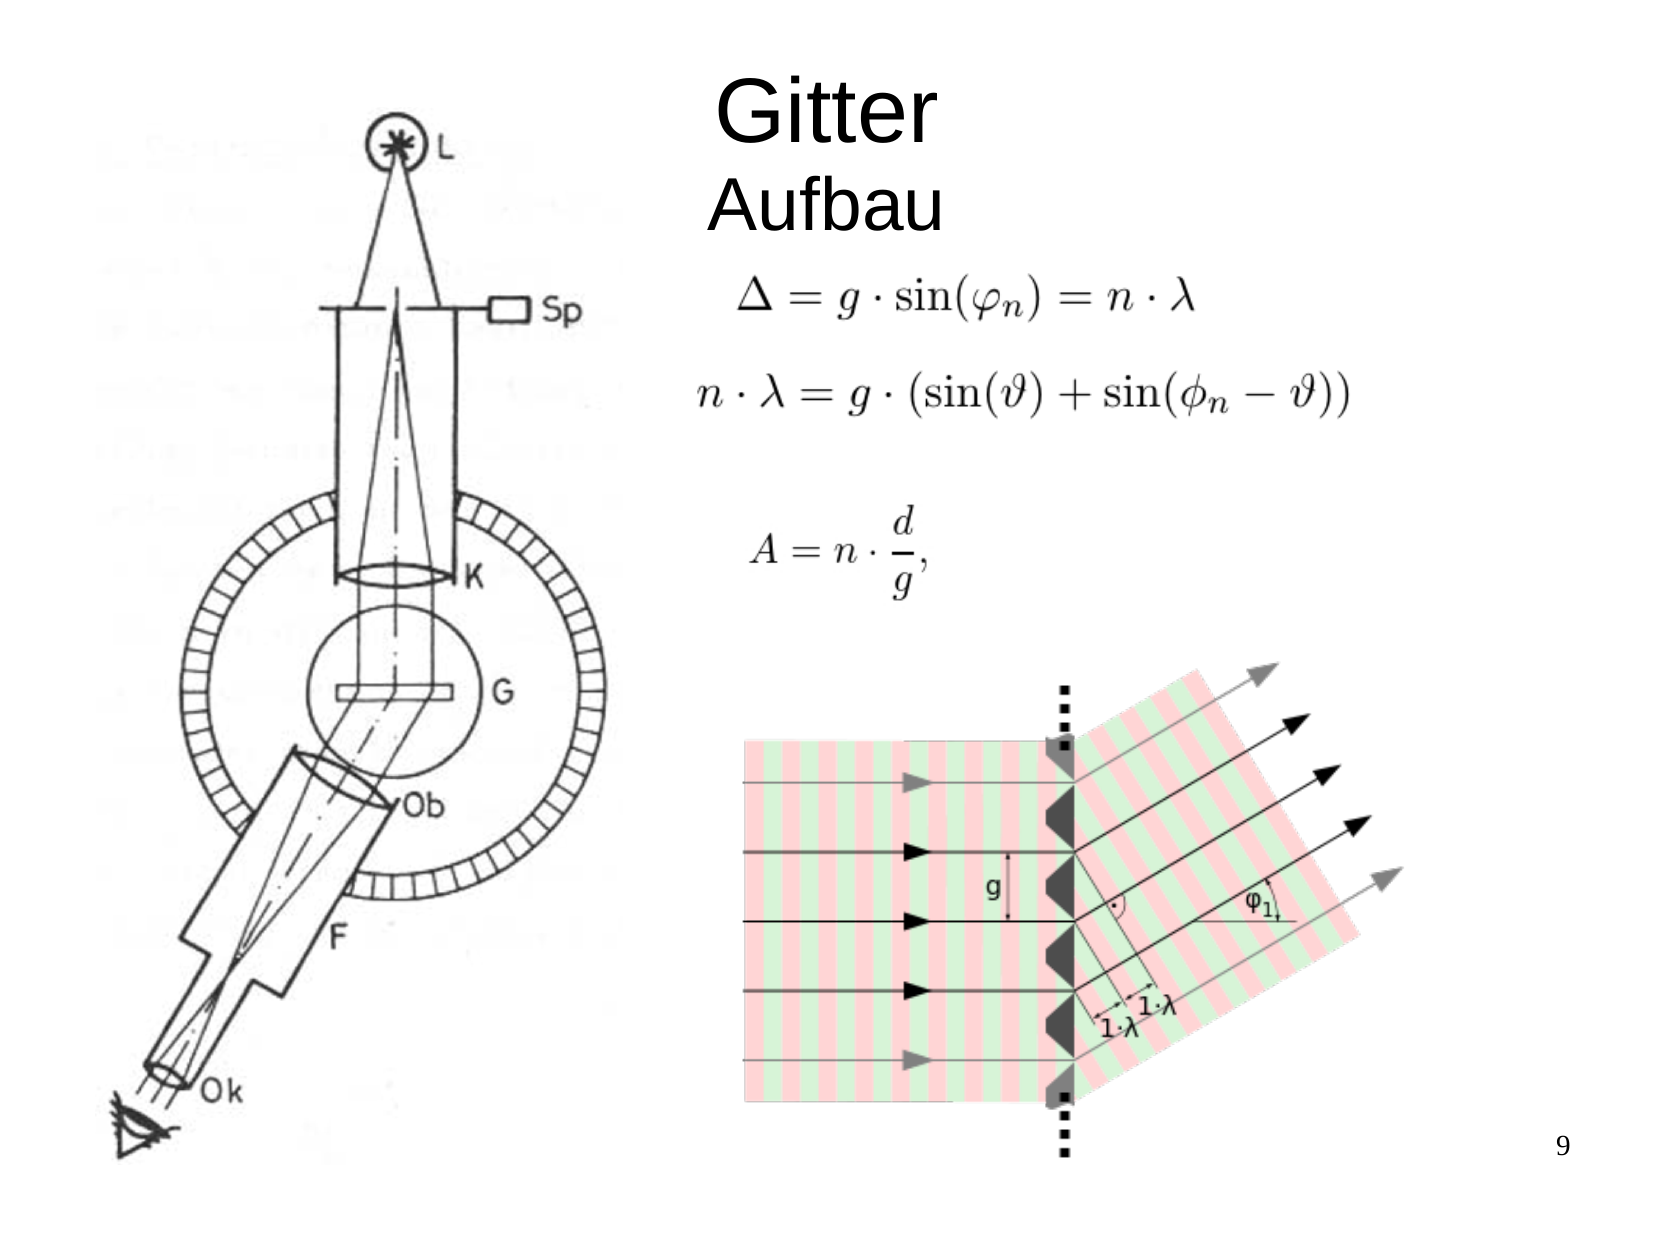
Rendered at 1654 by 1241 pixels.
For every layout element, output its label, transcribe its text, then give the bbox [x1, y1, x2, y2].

picture [696, 472, 988, 629]
picture [696, 366, 1361, 424]
picture [94, 106, 623, 1165]
title Gitter Aufbau [82, 49, 1571, 257]
picture [696, 649, 1406, 1204]
picture [734, 272, 1205, 331]
